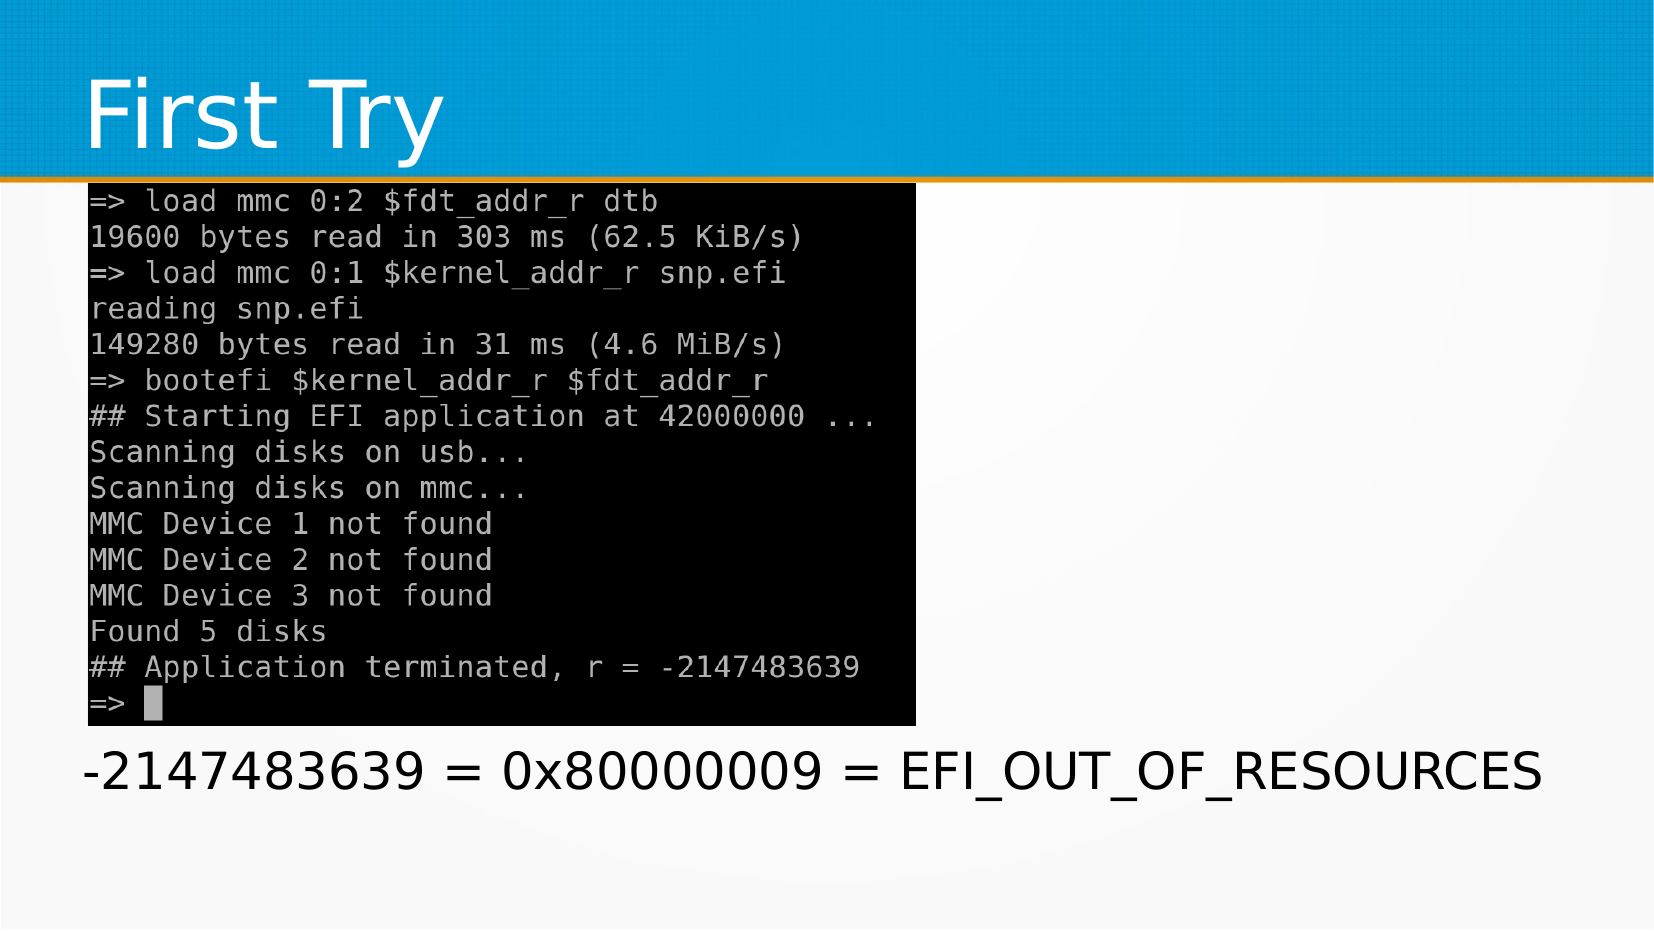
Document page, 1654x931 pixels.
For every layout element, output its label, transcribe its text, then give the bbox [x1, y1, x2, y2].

title First Try [82, 14, 1571, 171]
picture [0, 175, 1654, 931]
list -2147483639 = 0x80000009 = EFI_OUT_OF_RESOURCES [82, 663, 1563, 811]
